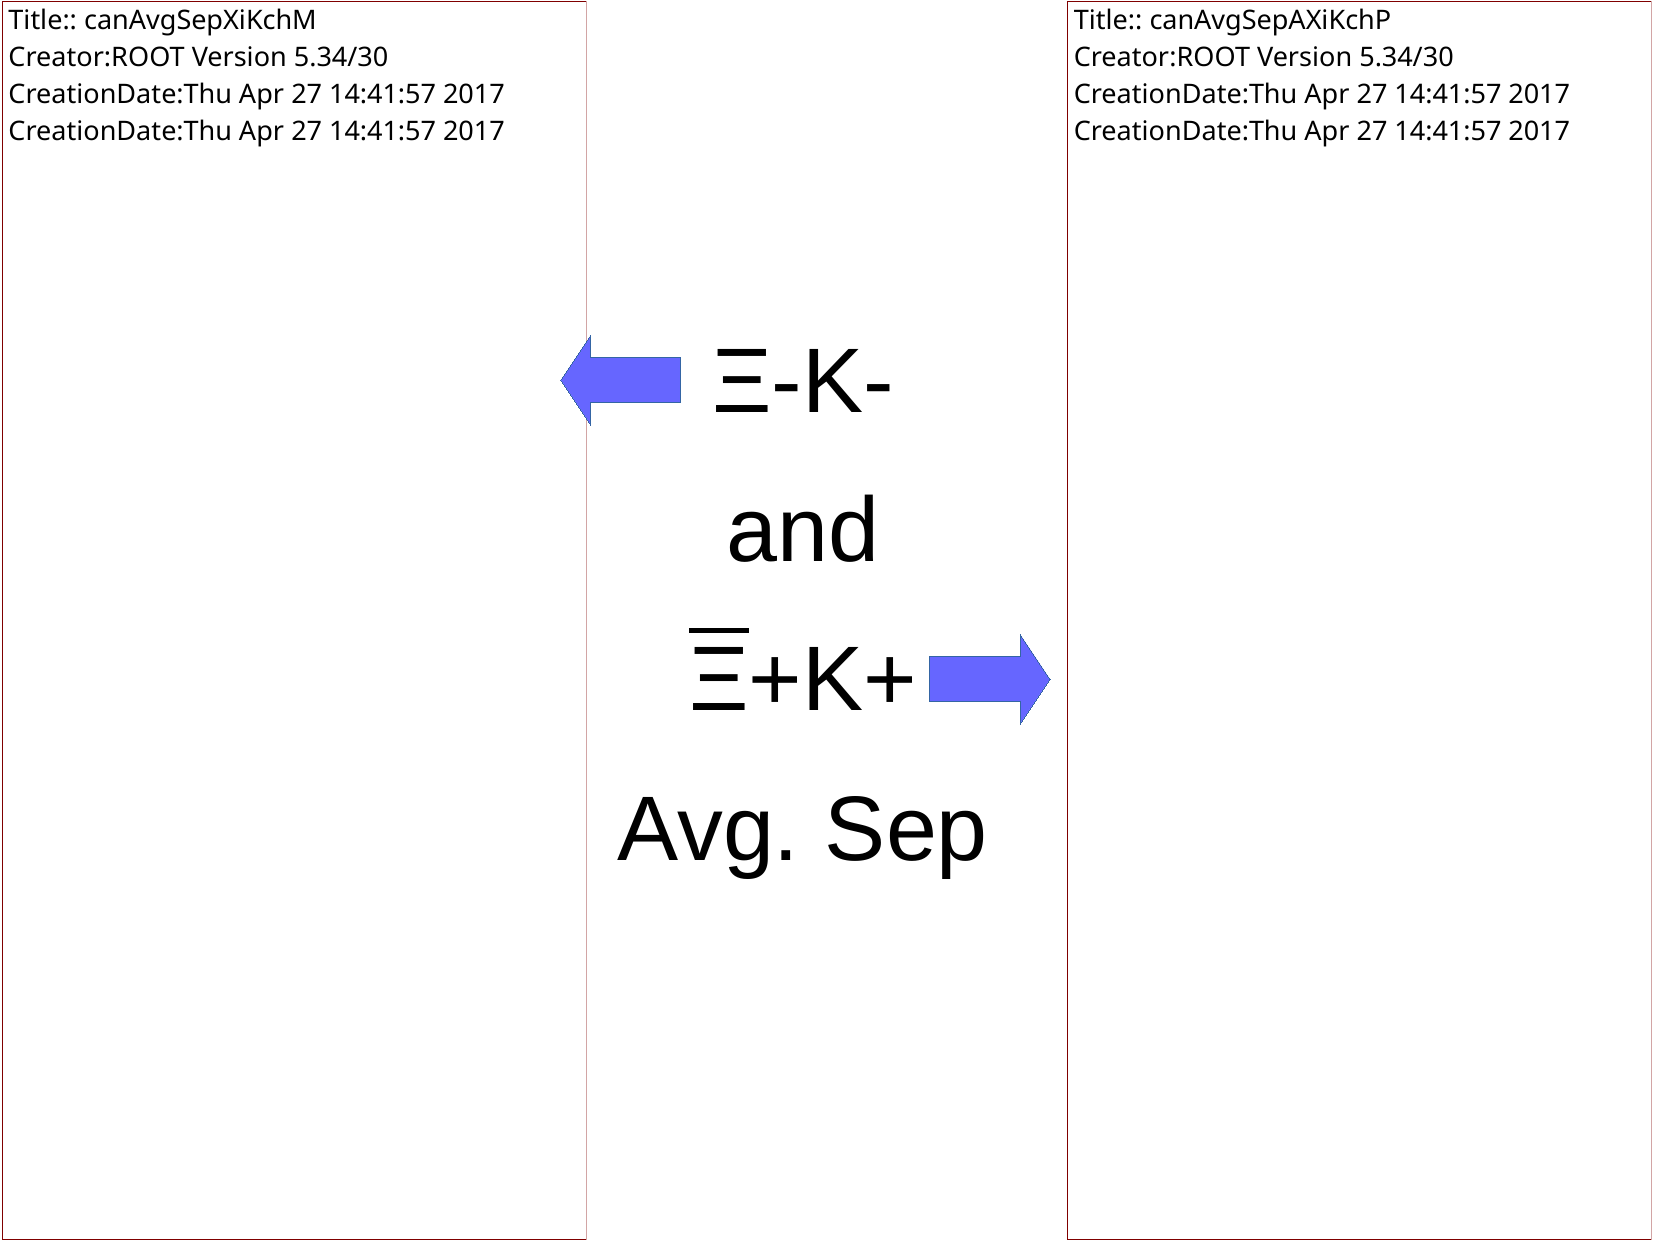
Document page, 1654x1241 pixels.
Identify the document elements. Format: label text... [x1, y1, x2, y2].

text_box [560, 335, 681, 426]
title Ξ-K- and Ξ+K+ Avg. Sep [589, 329, 1017, 880]
picture [1065, 0, 1652, 1240]
picture [0, 0, 587, 1240]
text_box [929, 634, 1051, 725]
